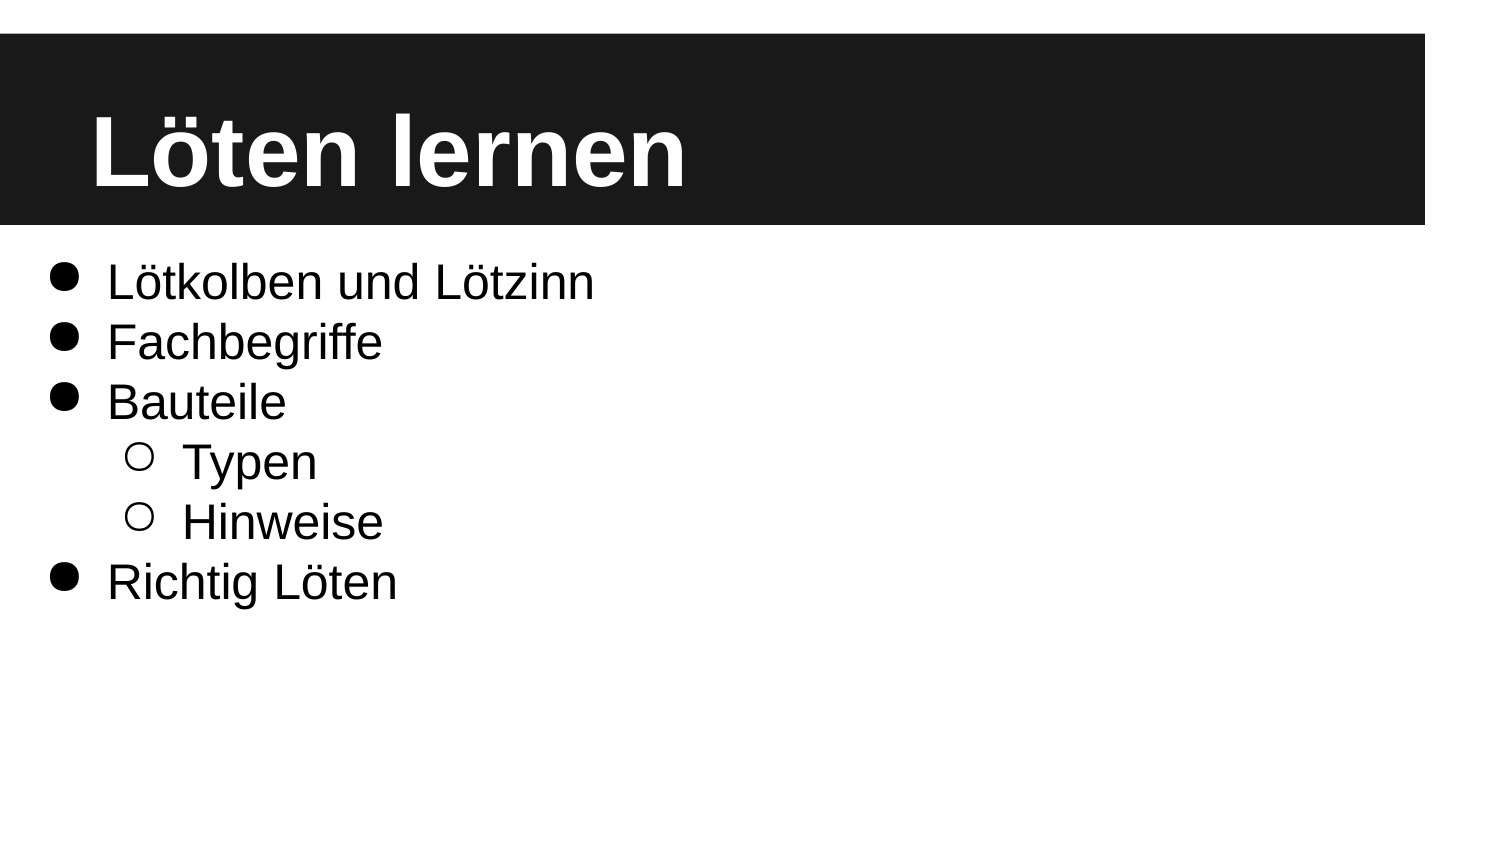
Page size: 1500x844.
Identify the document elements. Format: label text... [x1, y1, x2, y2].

title Löten lernen [75, 33, 1425, 221]
text_box Lötkolben und Lötzinn Fachbegriffe Bauteile Typen Hinweise Richtig Löten [16, 234, 1425, 831]
